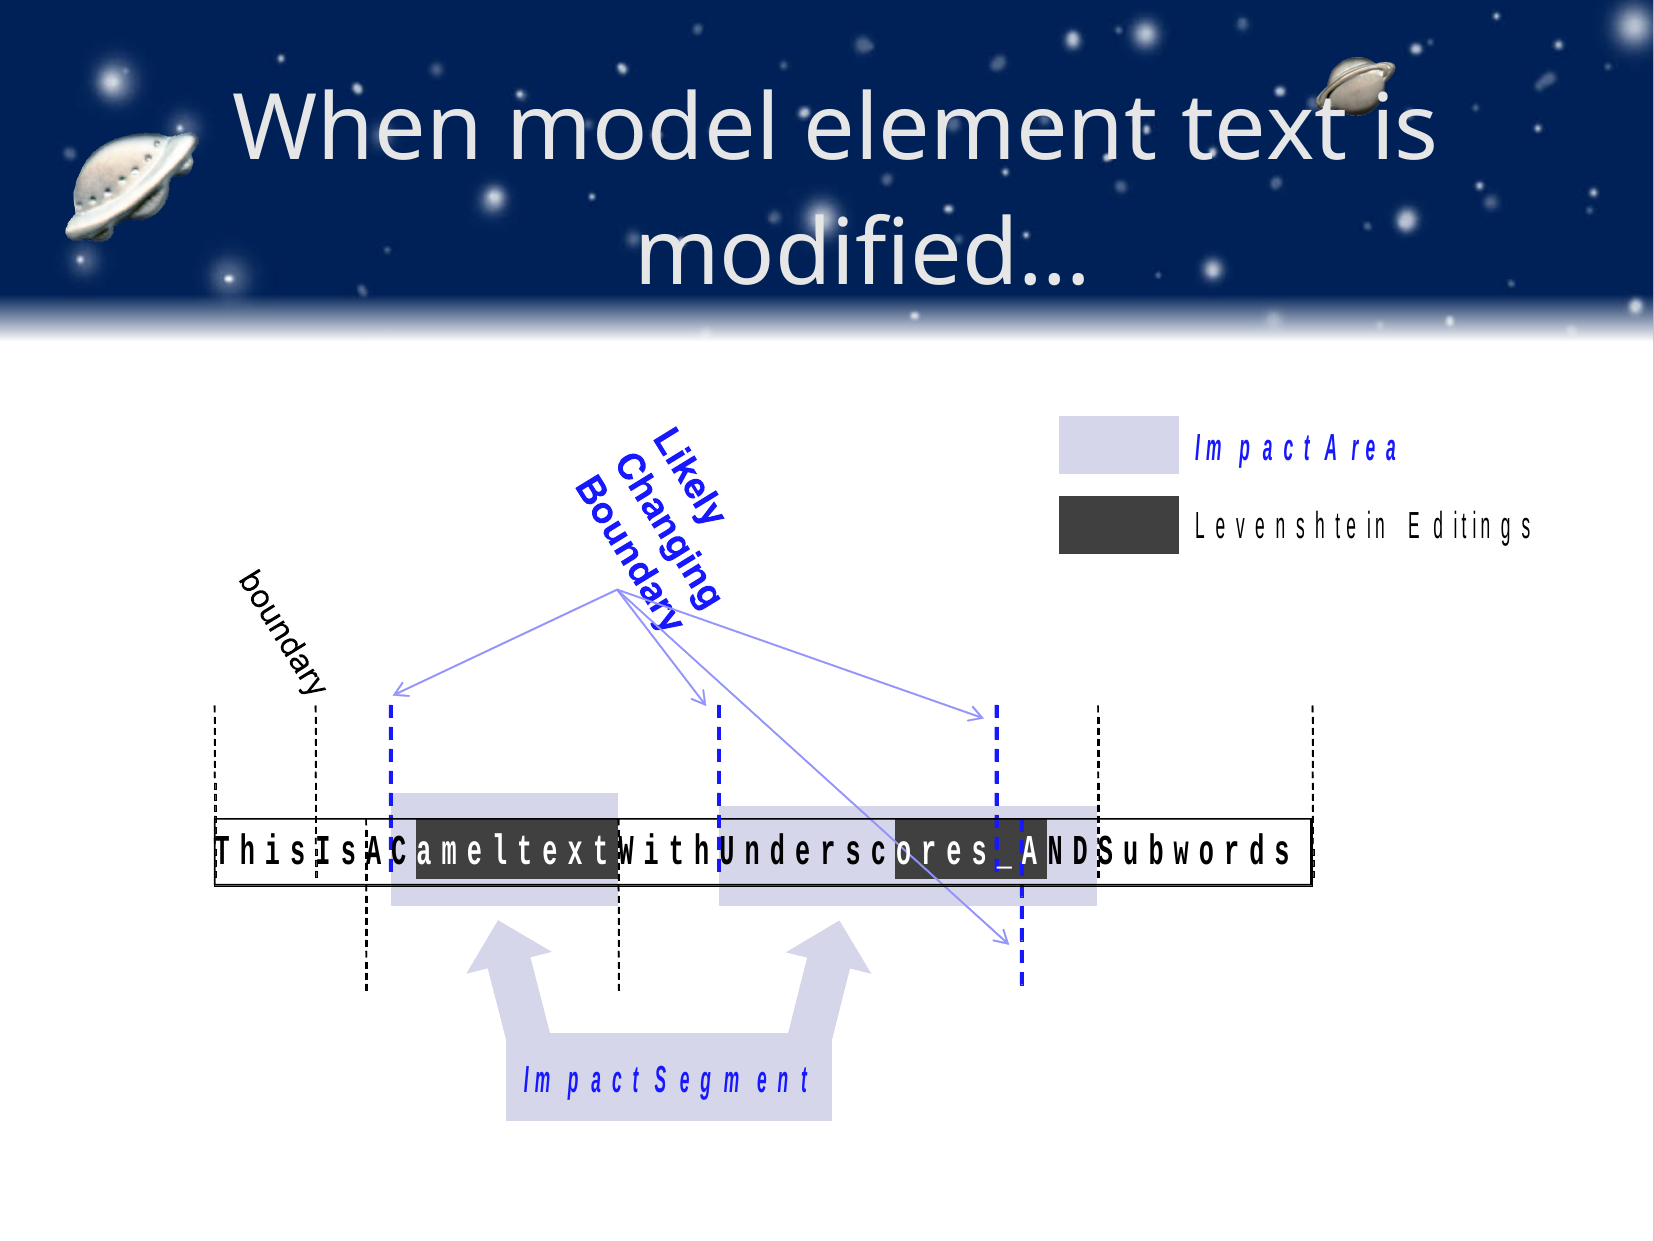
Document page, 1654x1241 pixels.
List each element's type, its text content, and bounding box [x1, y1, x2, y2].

title When model element text is modified… [121, 135, 1534, 239]
picture [187, 393, 1565, 1123]
picture [0, 0, 1654, 295]
text_box [0, 295, 1654, 1241]
